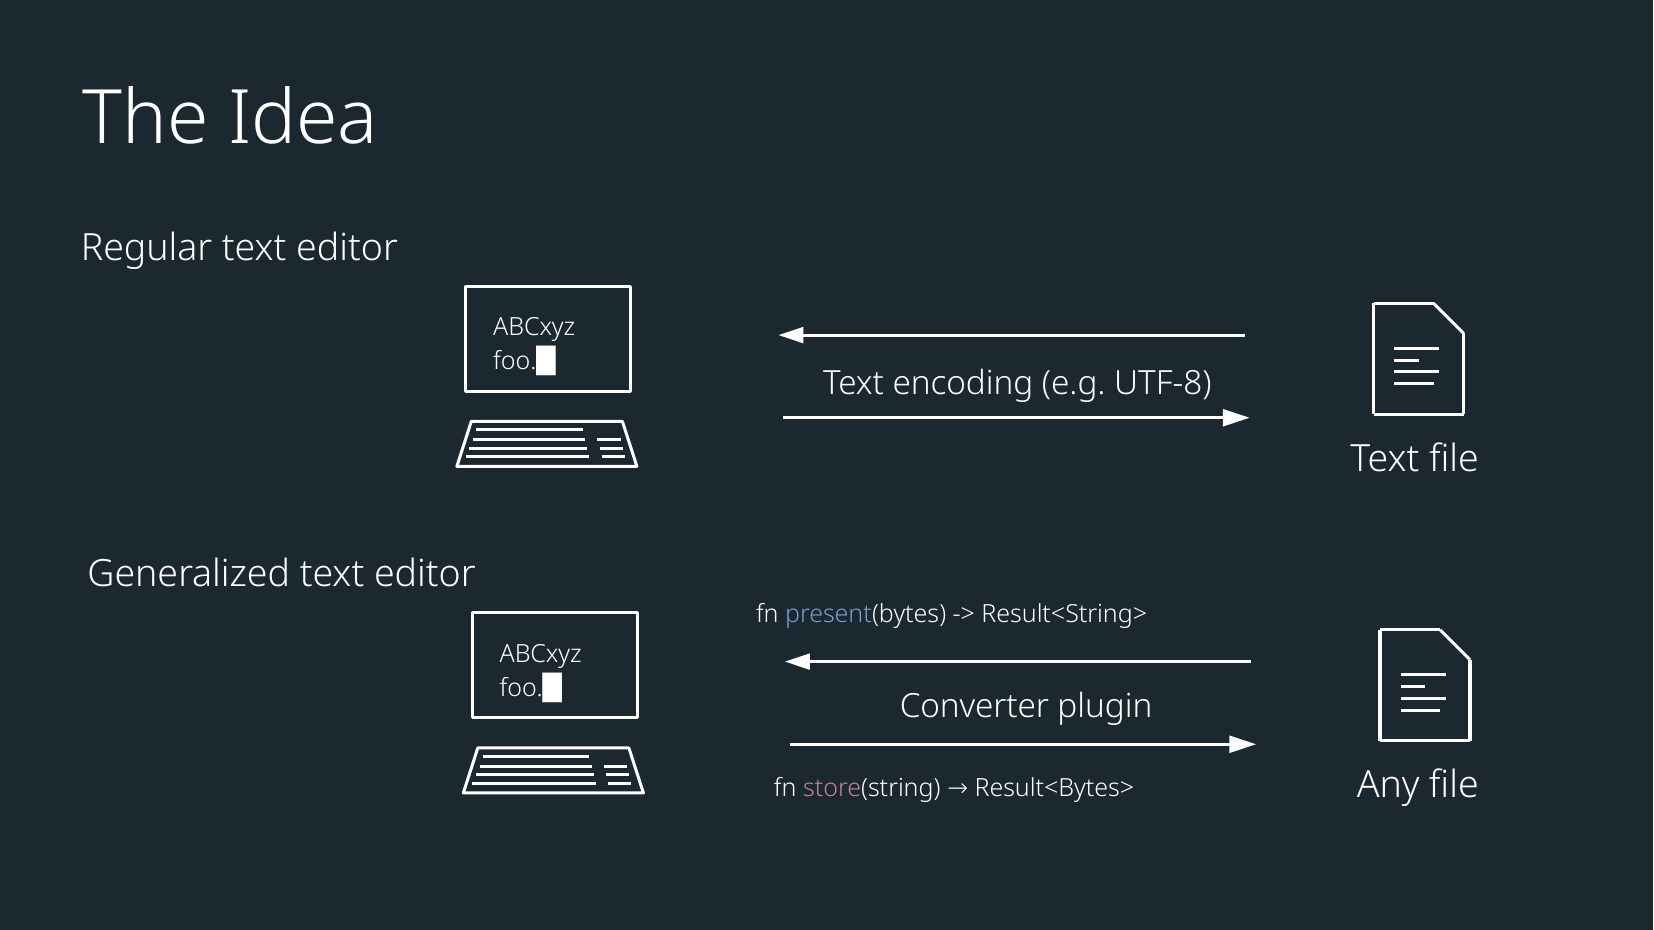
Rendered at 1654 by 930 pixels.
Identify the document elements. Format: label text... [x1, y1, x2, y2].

text_box Any file [1342, 750, 1494, 811]
title The Idea [82, 37, 1571, 193]
text_box ABCxyz foo.█ [478, 301, 601, 378]
text_box ABCxyz foo.█ [484, 627, 608, 705]
text_box Regular text editor [66, 212, 406, 273]
text_box Text encoding (e.g. UTF-8) [808, 351, 1216, 412]
text_box fn present(bytes) -> Result<String> [741, 588, 1314, 649]
text_box fn store(string) → Result<Bytes> [759, 762, 1285, 823]
text_box Converter plugin [885, 675, 1160, 735]
text_box Text file [1335, 423, 1494, 484]
text_box Generalized text editor [72, 539, 482, 599]
